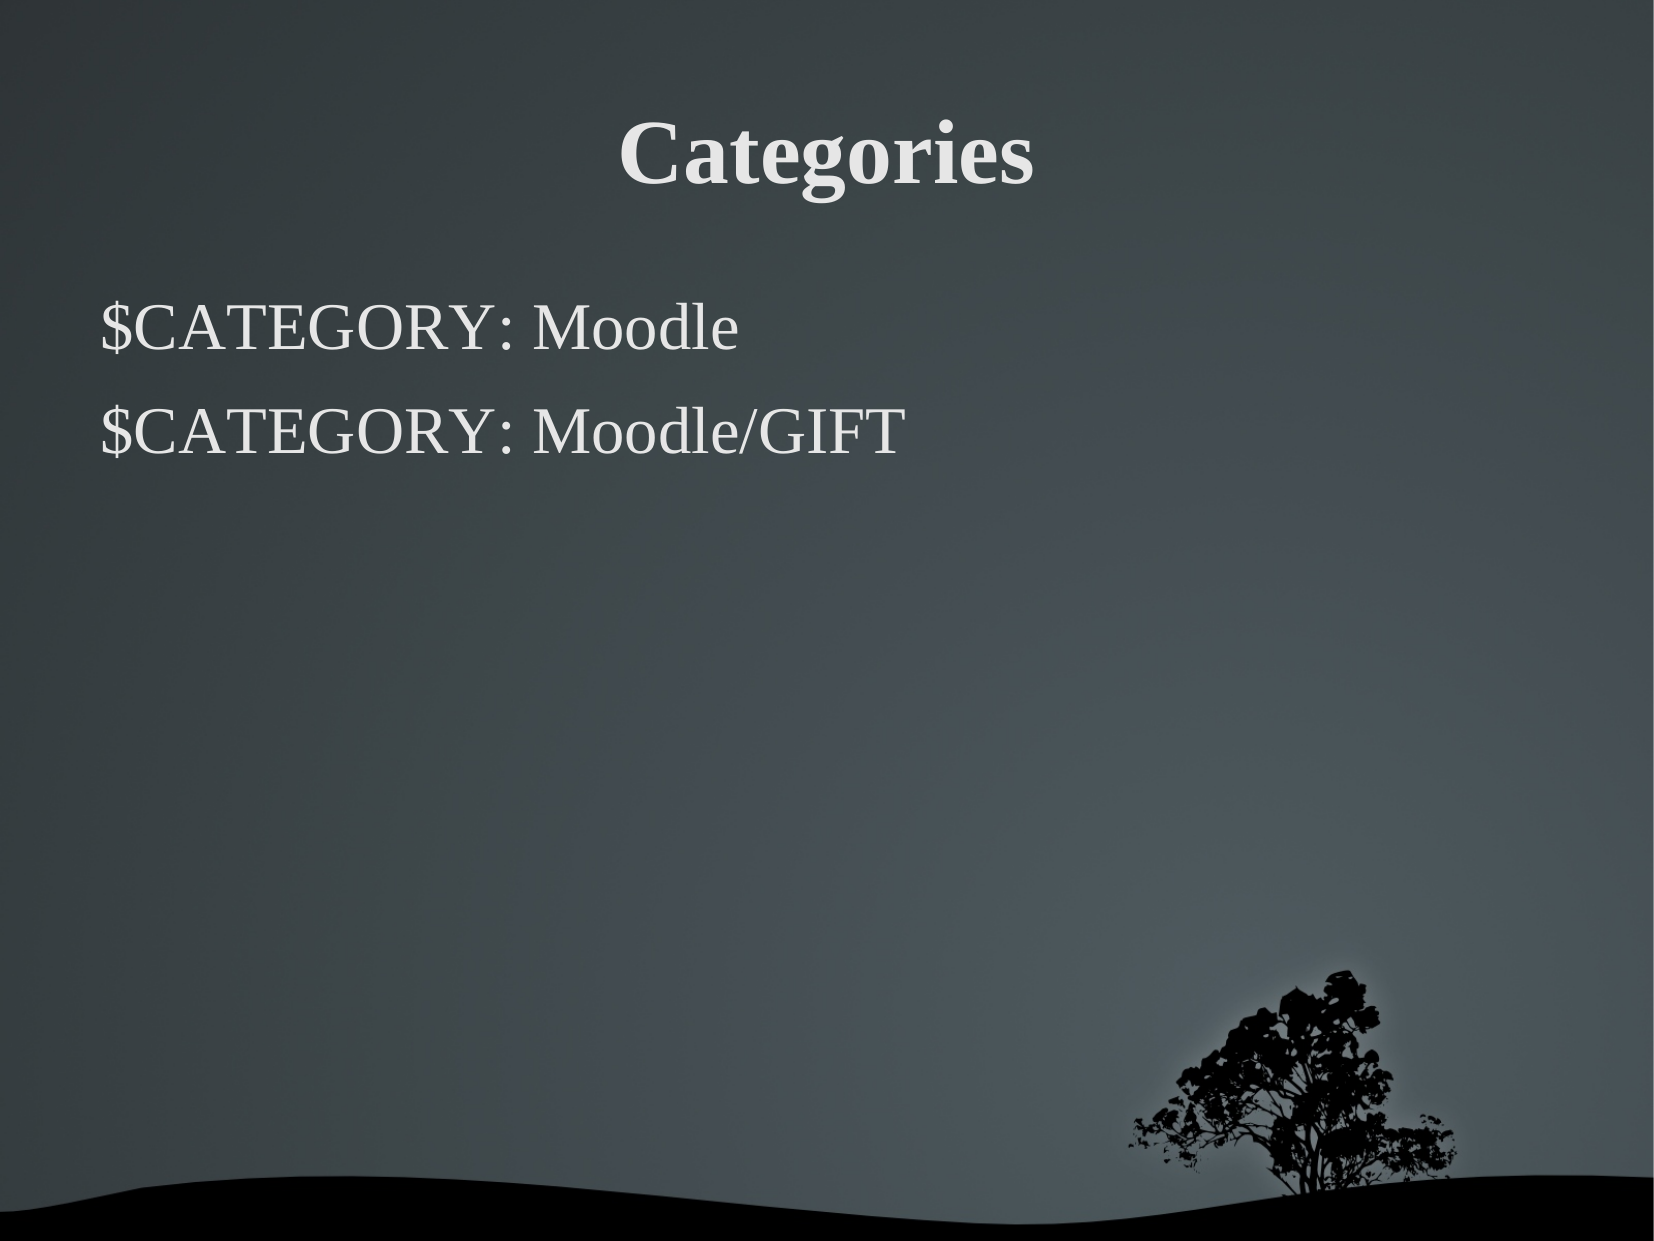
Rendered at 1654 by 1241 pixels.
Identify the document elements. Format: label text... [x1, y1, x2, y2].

picture [0, 0, 1654, 1241]
title Categories [82, 56, 1571, 250]
list $CATEGORY: Moodle $CATEGORY: Moodle/GIFT [82, 290, 1571, 1094]
